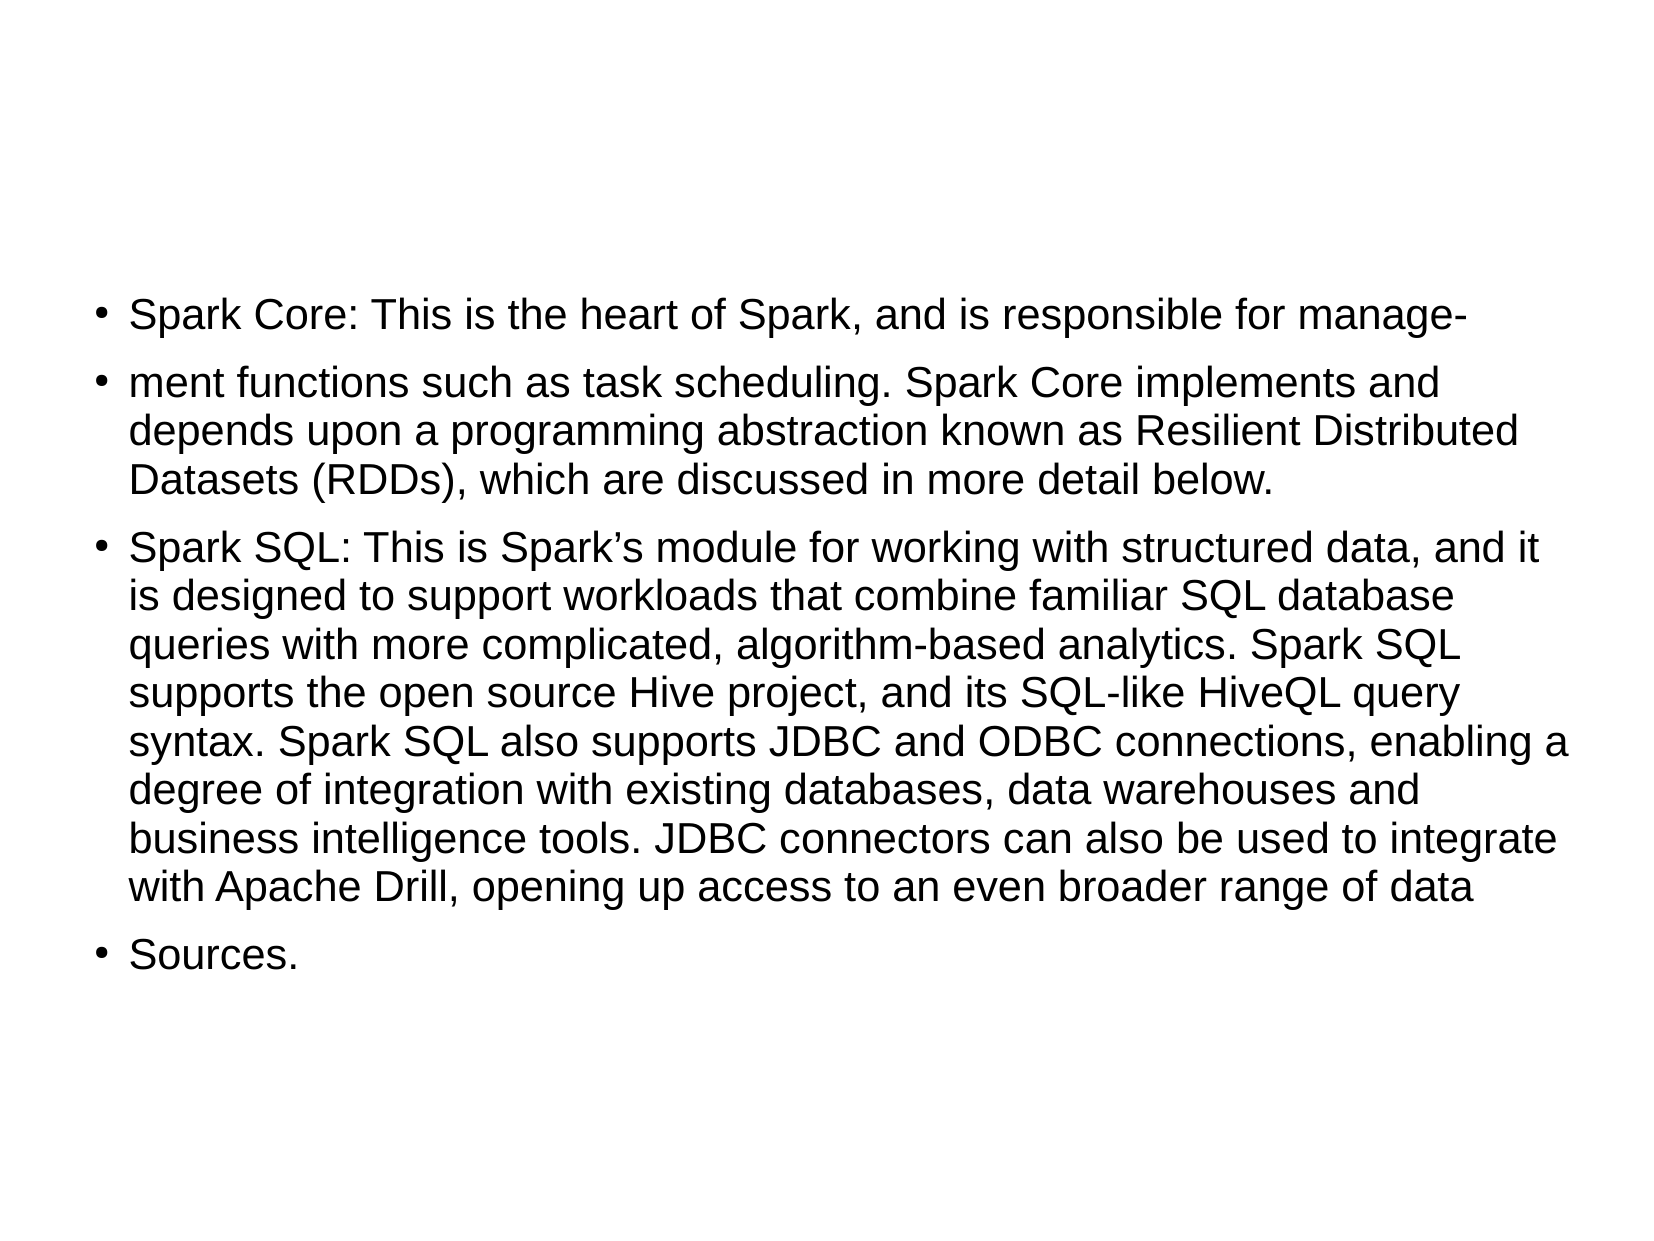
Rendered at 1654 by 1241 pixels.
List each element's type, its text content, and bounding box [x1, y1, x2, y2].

list Spark Core: This is the heart of Spark, and is responsible for manage- ment functions such as task scheduling. Spark Core implements and depends upon a programming abstraction known as Resilient Distributed Datasets (RDDs), which are discussed in more detail below. Spark SQL: This is Spark’s module for working with structured data, and it is designed to support workloads that combine familiar SQL database queries with more complicated, algorithm-based analytics. Spark SQL supports the open source Hive project, and its SQL-like HiveQL query syntax. Spark SQL also supports JDBC and ODBC connections, enabling a degree of integration with existing databases, data warehouses and business intelligence tools. JDBC connectors can also be used to integrate with Apache Drill, opening up access to an even broader range of data Sources. [82, 290, 1571, 1010]
